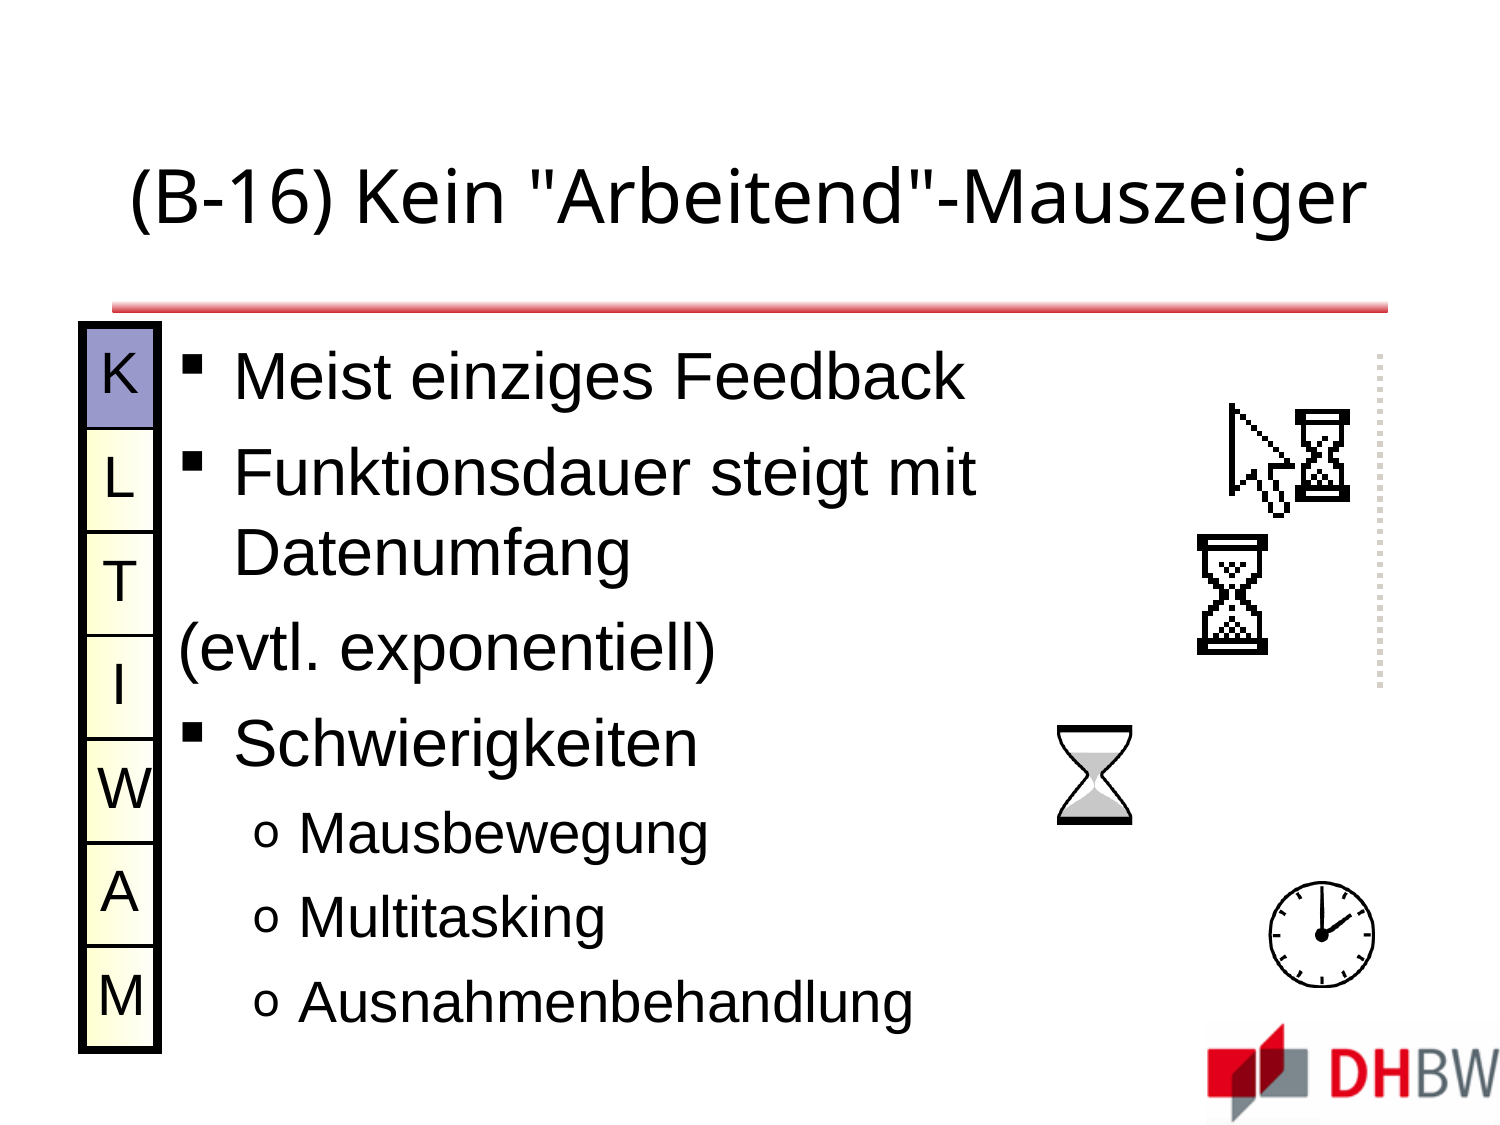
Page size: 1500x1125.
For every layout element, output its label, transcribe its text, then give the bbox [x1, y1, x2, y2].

table_cell A [87, 845, 153, 944]
table_cell W [87, 741, 153, 841]
table_cell L [87, 430, 153, 530]
table_cell I [87, 637, 153, 737]
chart [1057, 725, 1138, 826]
picture [1137, 349, 1383, 688]
list Meist einziges Feedback Funktionsdauer steigt mit Datenumfang (evtl. exponentiell) Schwierigkeiten Mausbewegung Multitasking Ausnahmenbehandlung [162, 324, 1025, 1051]
title (B-16) Kein "Arbeitend"-Mauszeiger [112, 96, 1388, 292]
chart [1262, 880, 1375, 988]
table_cell M [87, 948, 153, 1046]
table_header K [87, 329, 153, 427]
picture [1206, 1021, 1500, 1125]
table_cell T [87, 534, 153, 634]
